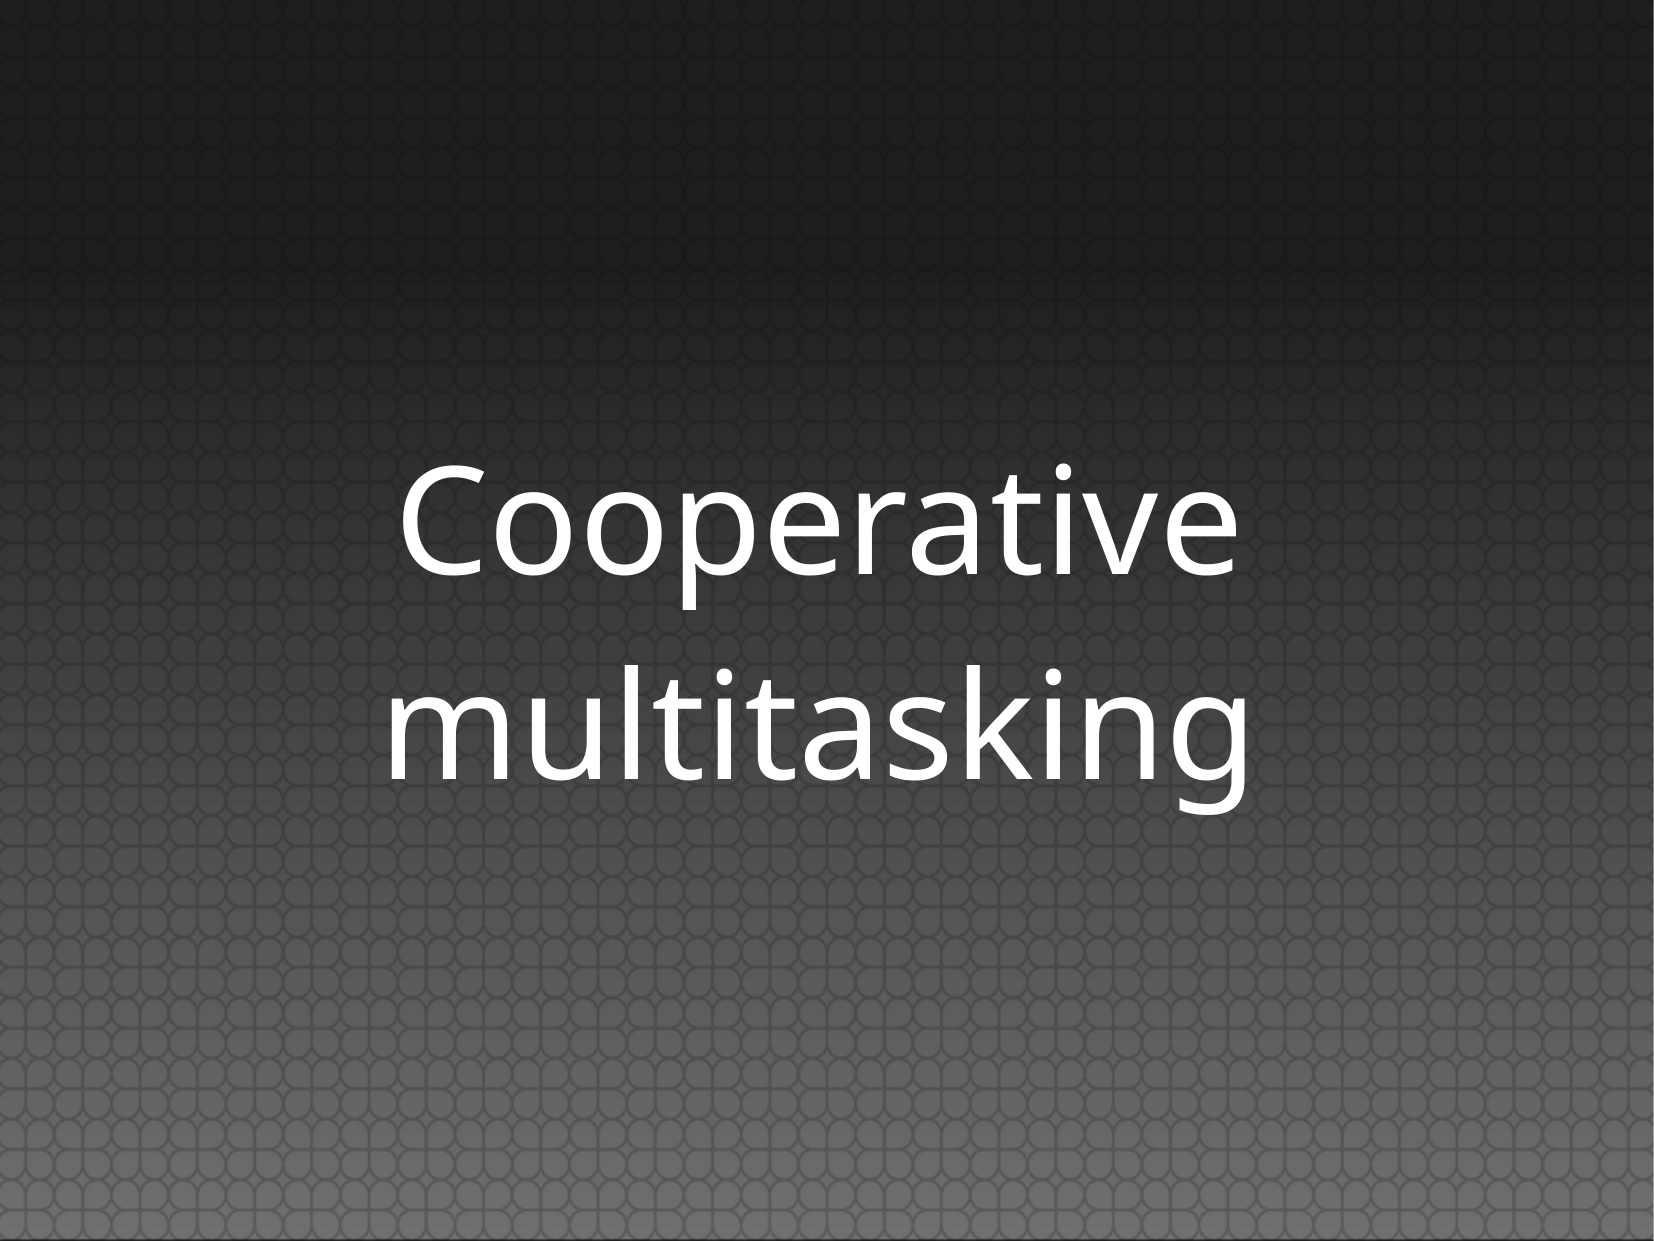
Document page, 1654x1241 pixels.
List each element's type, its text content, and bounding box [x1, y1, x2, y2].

picture [0, 0, 1654, 1241]
title Cooperative multitasking [75, 444, 1564, 794]
